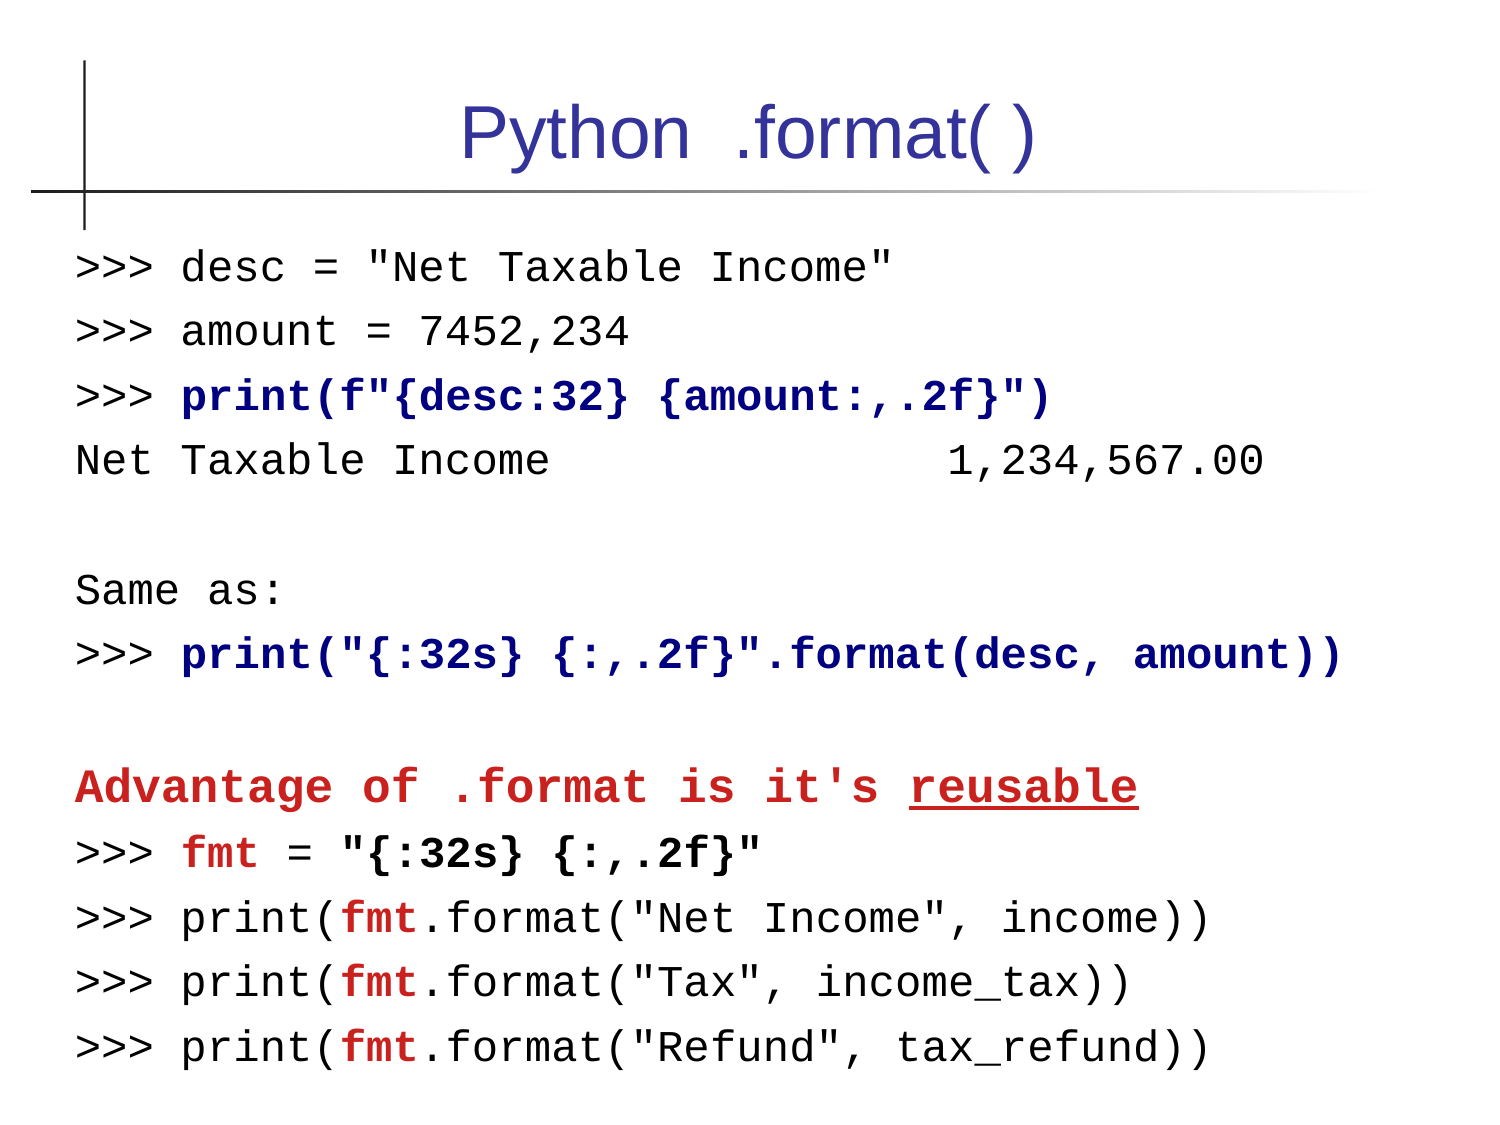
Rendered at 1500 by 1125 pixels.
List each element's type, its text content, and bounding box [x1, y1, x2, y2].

list >>> desc = "Net Taxable Income" >>> amount = 7452,234 >>> print(f"{desc:32} {amount:,.2f}") Net Taxable Income 1,234,567.00 Same as: >>> print("{:32s} {:,.2f}".format(desc, amount)) Advantage of .format is it's reusable >>> fmt = "{:32s} {:,.2f}" >>> print(fmt.format("Net Income", income)) >>> print(fmt.format("Tax", income_tax)) >>> print(fmt.format("Refund", tax_refund)) [60, 229, 1456, 1081]
title Python .format( ) [100, 42, 1397, 182]
